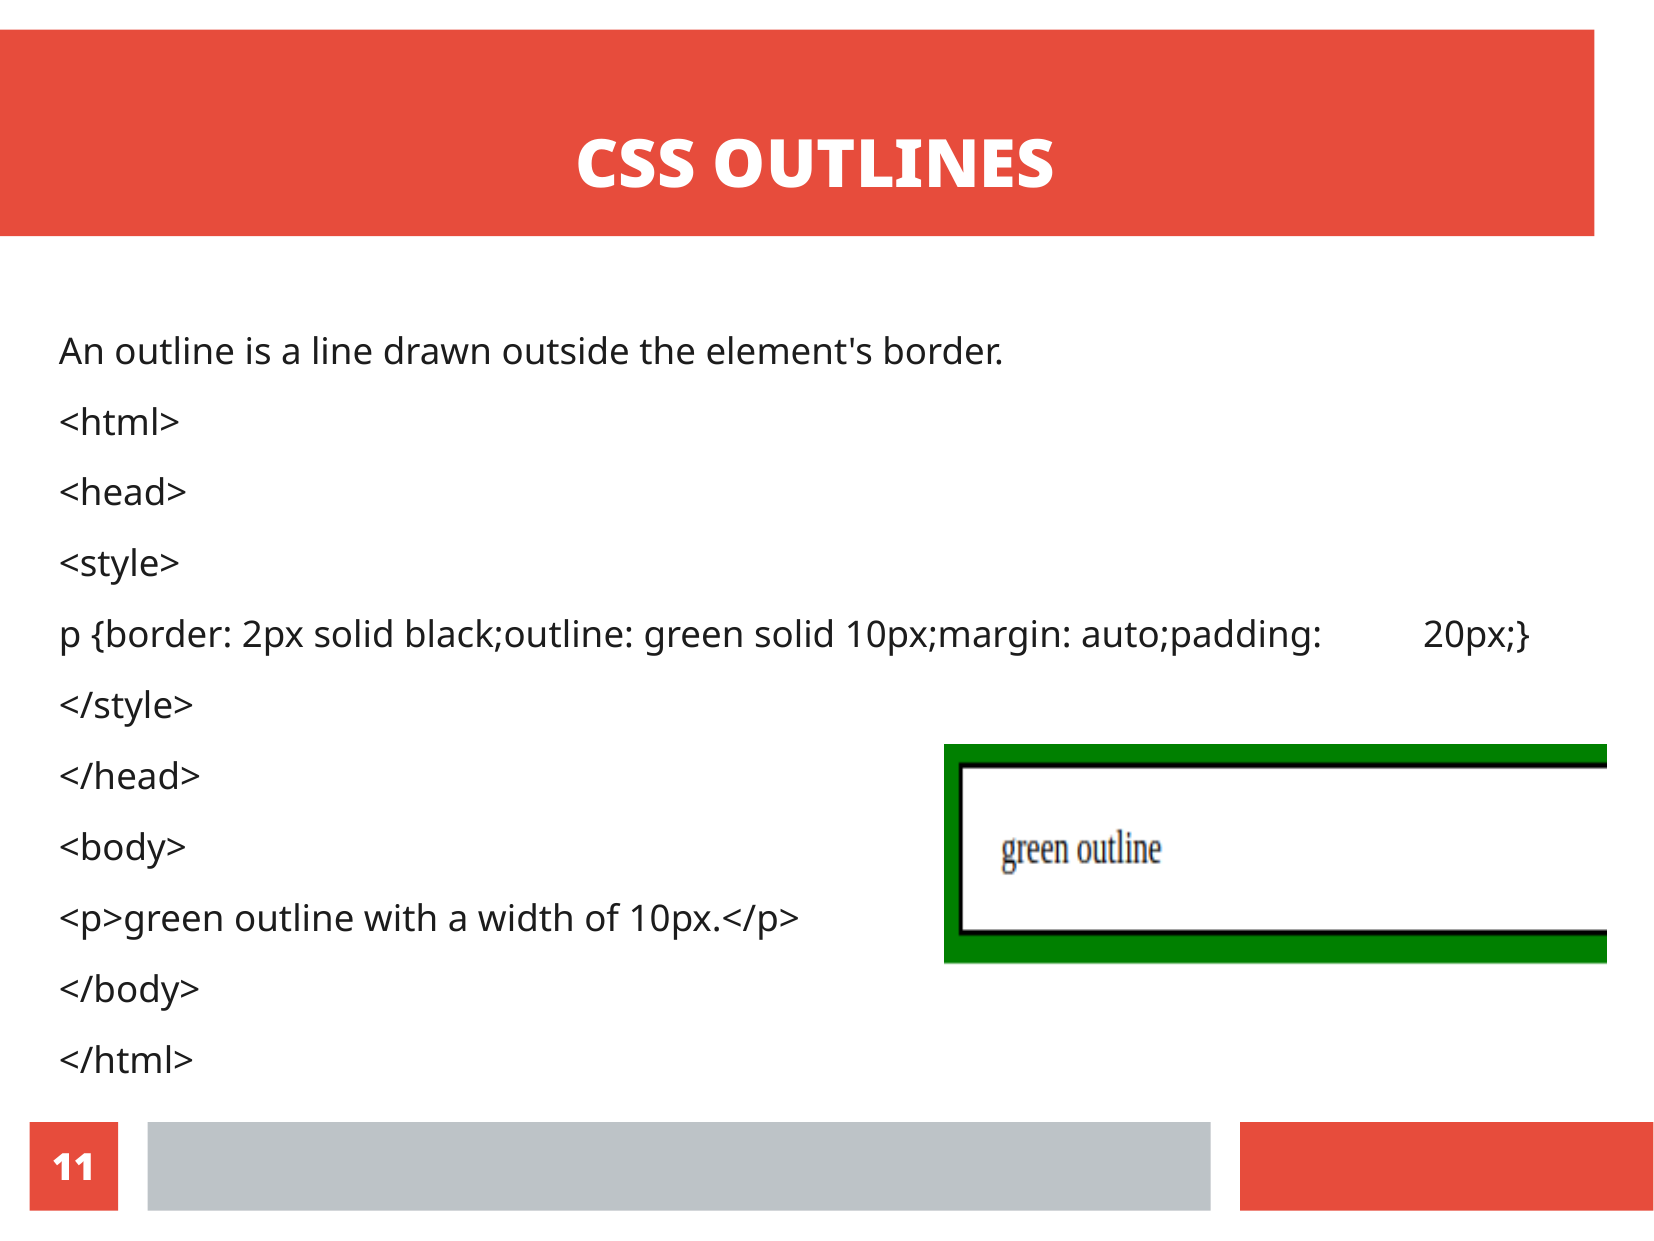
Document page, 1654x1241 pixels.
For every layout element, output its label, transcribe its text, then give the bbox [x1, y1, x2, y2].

list An outline is a line drawn outside the element's border. <html> <head> <style> p {border: 2px solid black;outline: green solid 10px;margin: auto;padding: 20px;} </style> </head> <body> <p>green outline with a width of 10px.</p> </body> </html> [59, 324, 1565, 1093]
picture [944, 744, 1607, 981]
title CSS OUTLINES [59, 59, 1595, 207]
